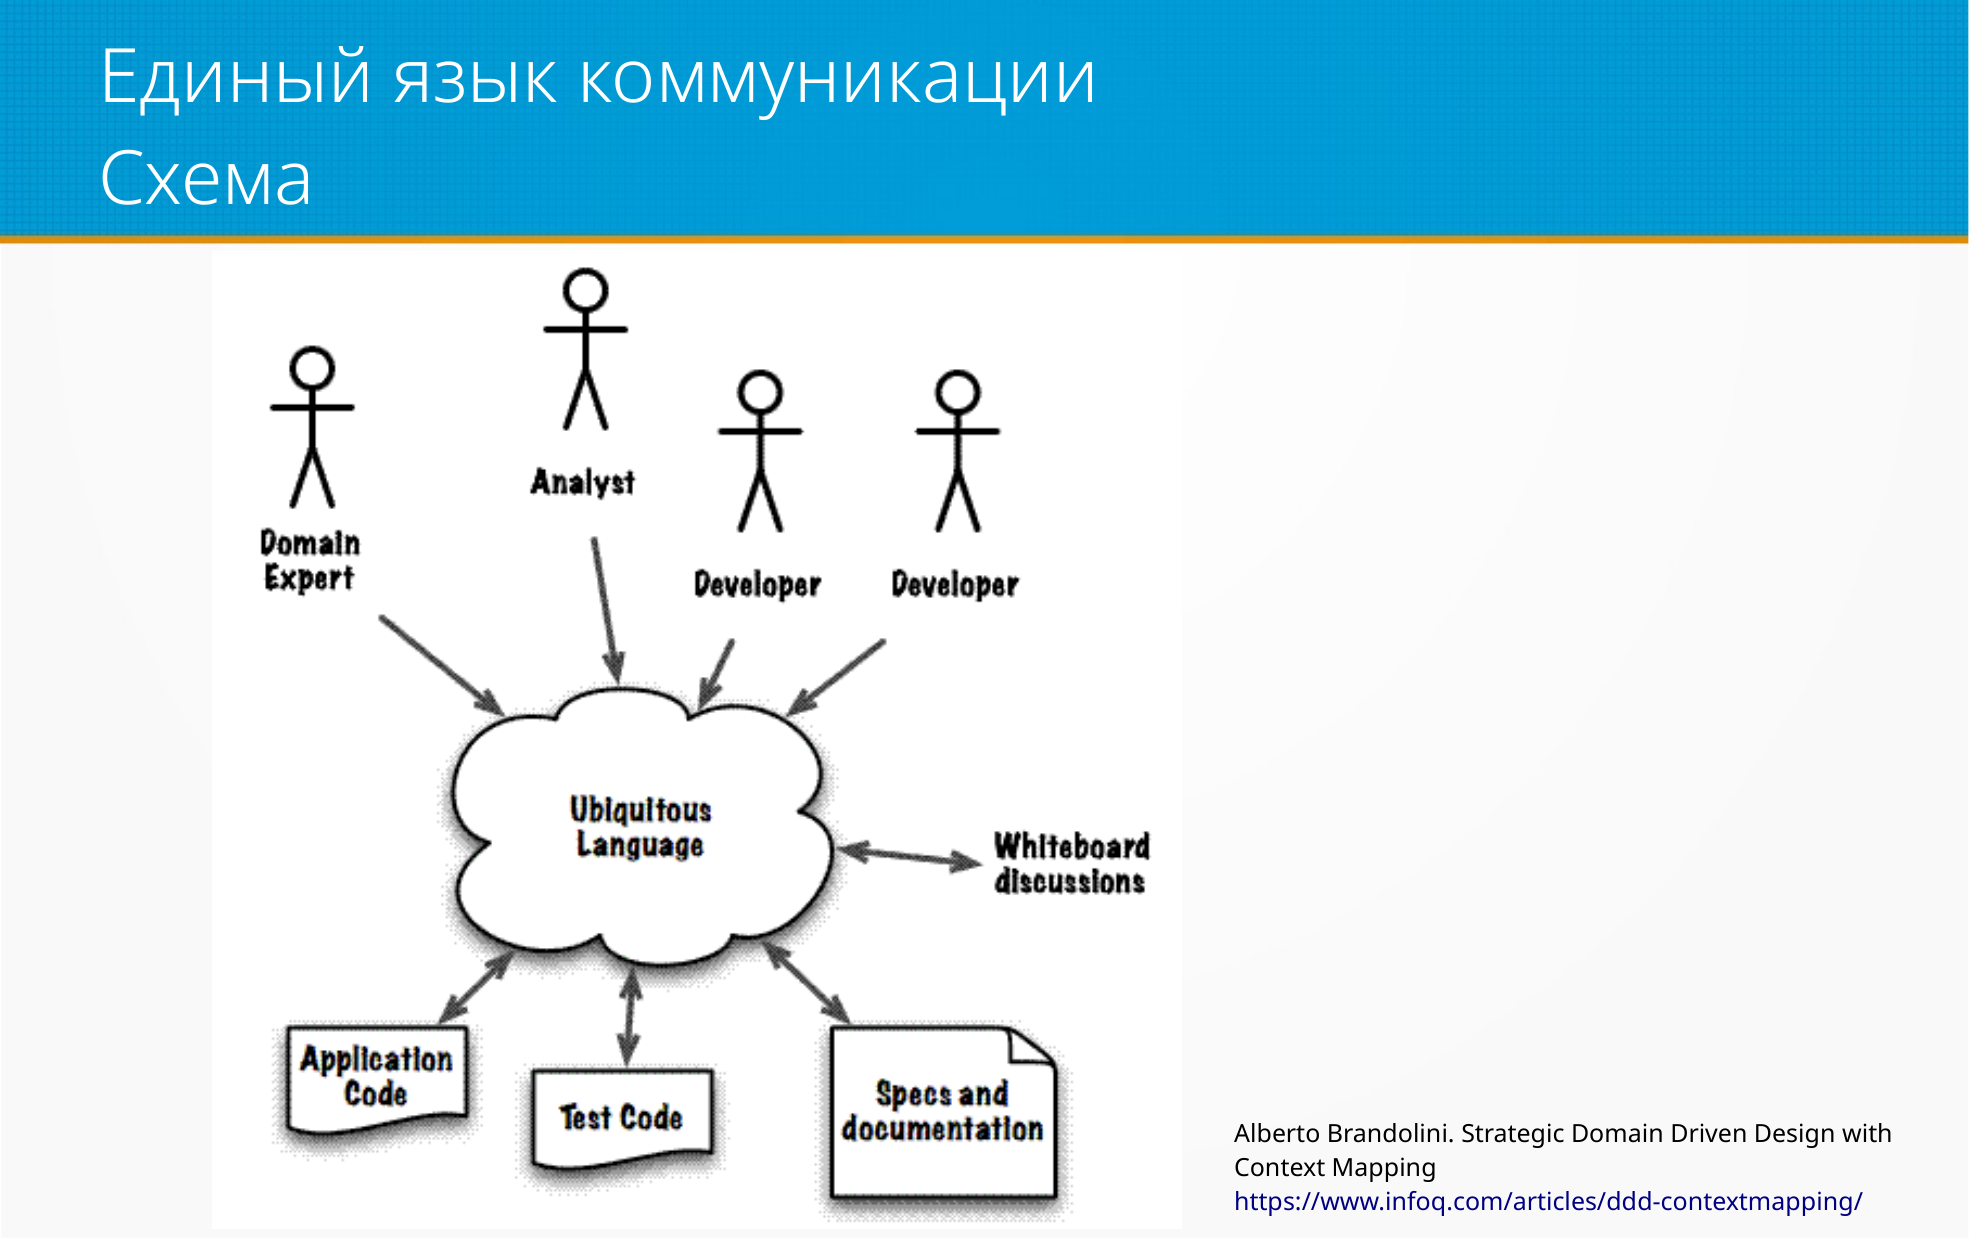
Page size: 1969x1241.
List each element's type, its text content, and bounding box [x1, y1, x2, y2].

text_box Alberto Brandolini. Strategic Domain Driven Design with Context Mapping https://www.infoq.com/articles/ddd-contextmapping/ [1228, 1110, 1961, 1229]
title Единый язык коммуникации Схема [98, 19, 1870, 227]
picture [0, 233, 1969, 1241]
